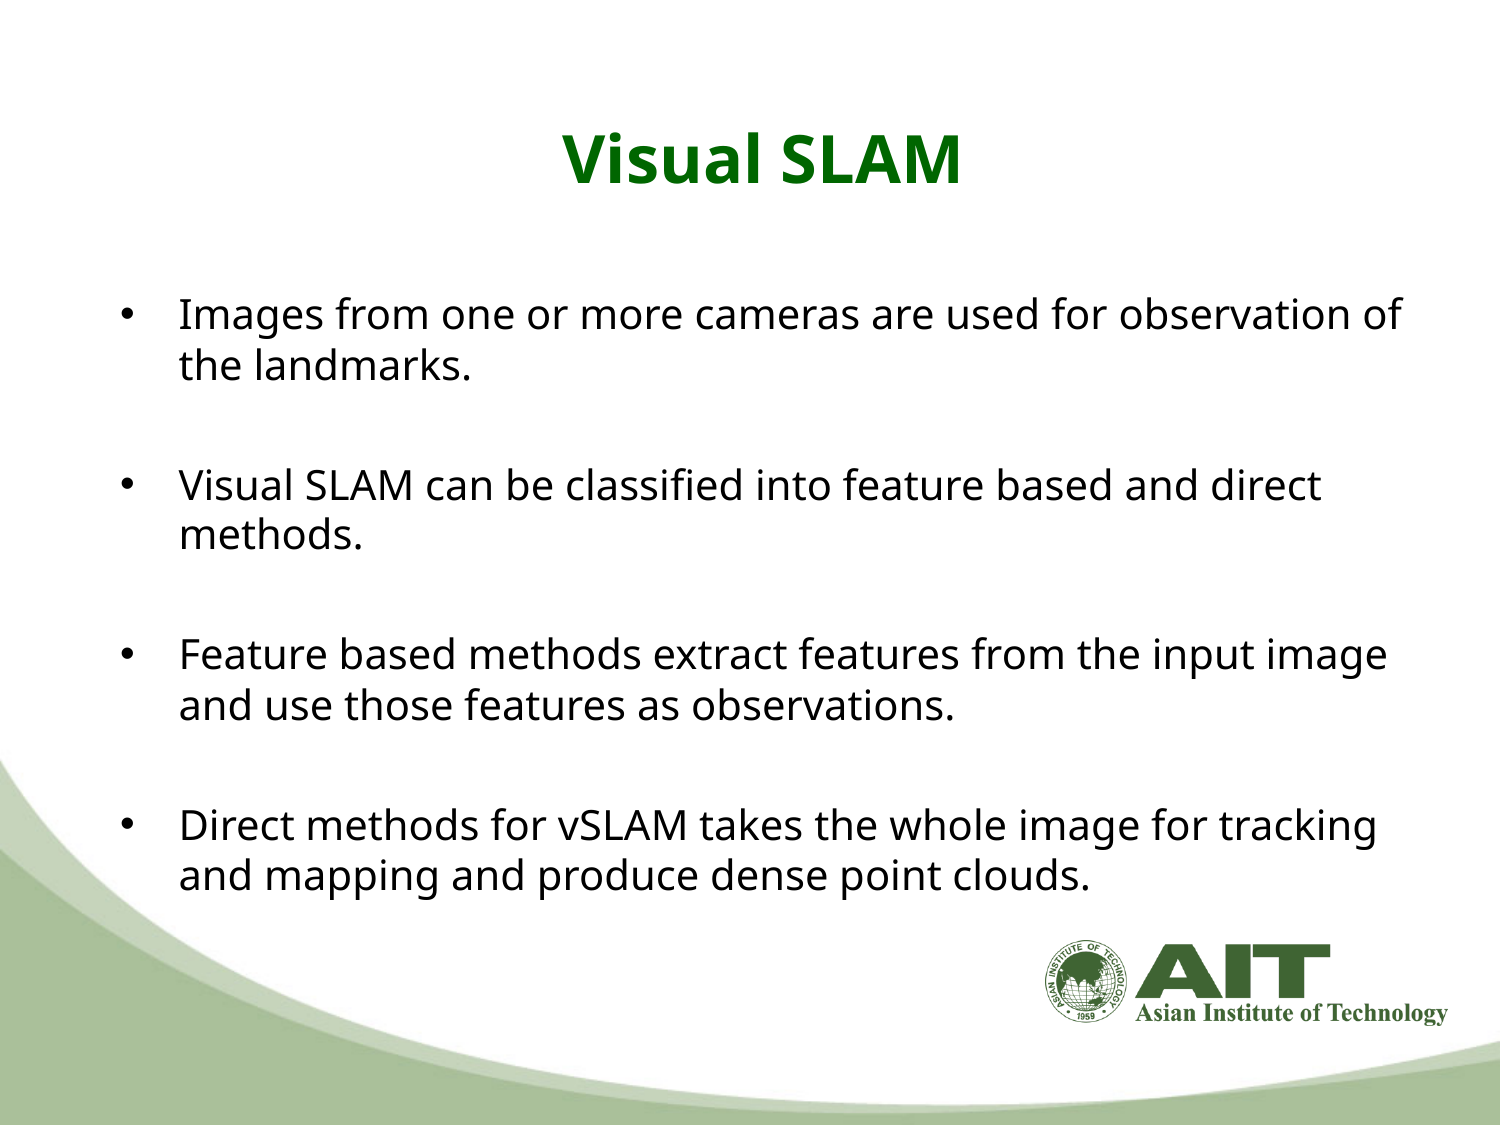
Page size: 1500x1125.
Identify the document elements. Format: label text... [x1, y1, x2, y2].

picture [0, 0, 1500, 1125]
title Visual SLAM [88, 63, 1439, 251]
list Images from one or more cameras are used for observation of the landmarks. Visual SLAM can be classified into feature based and direct methods. Feature based methods extract features from the input image and use those features as observations. Direct methods for vSLAM takes the whole image for tracking and mapping and produce dense point clouds. [88, 280, 1439, 1024]
